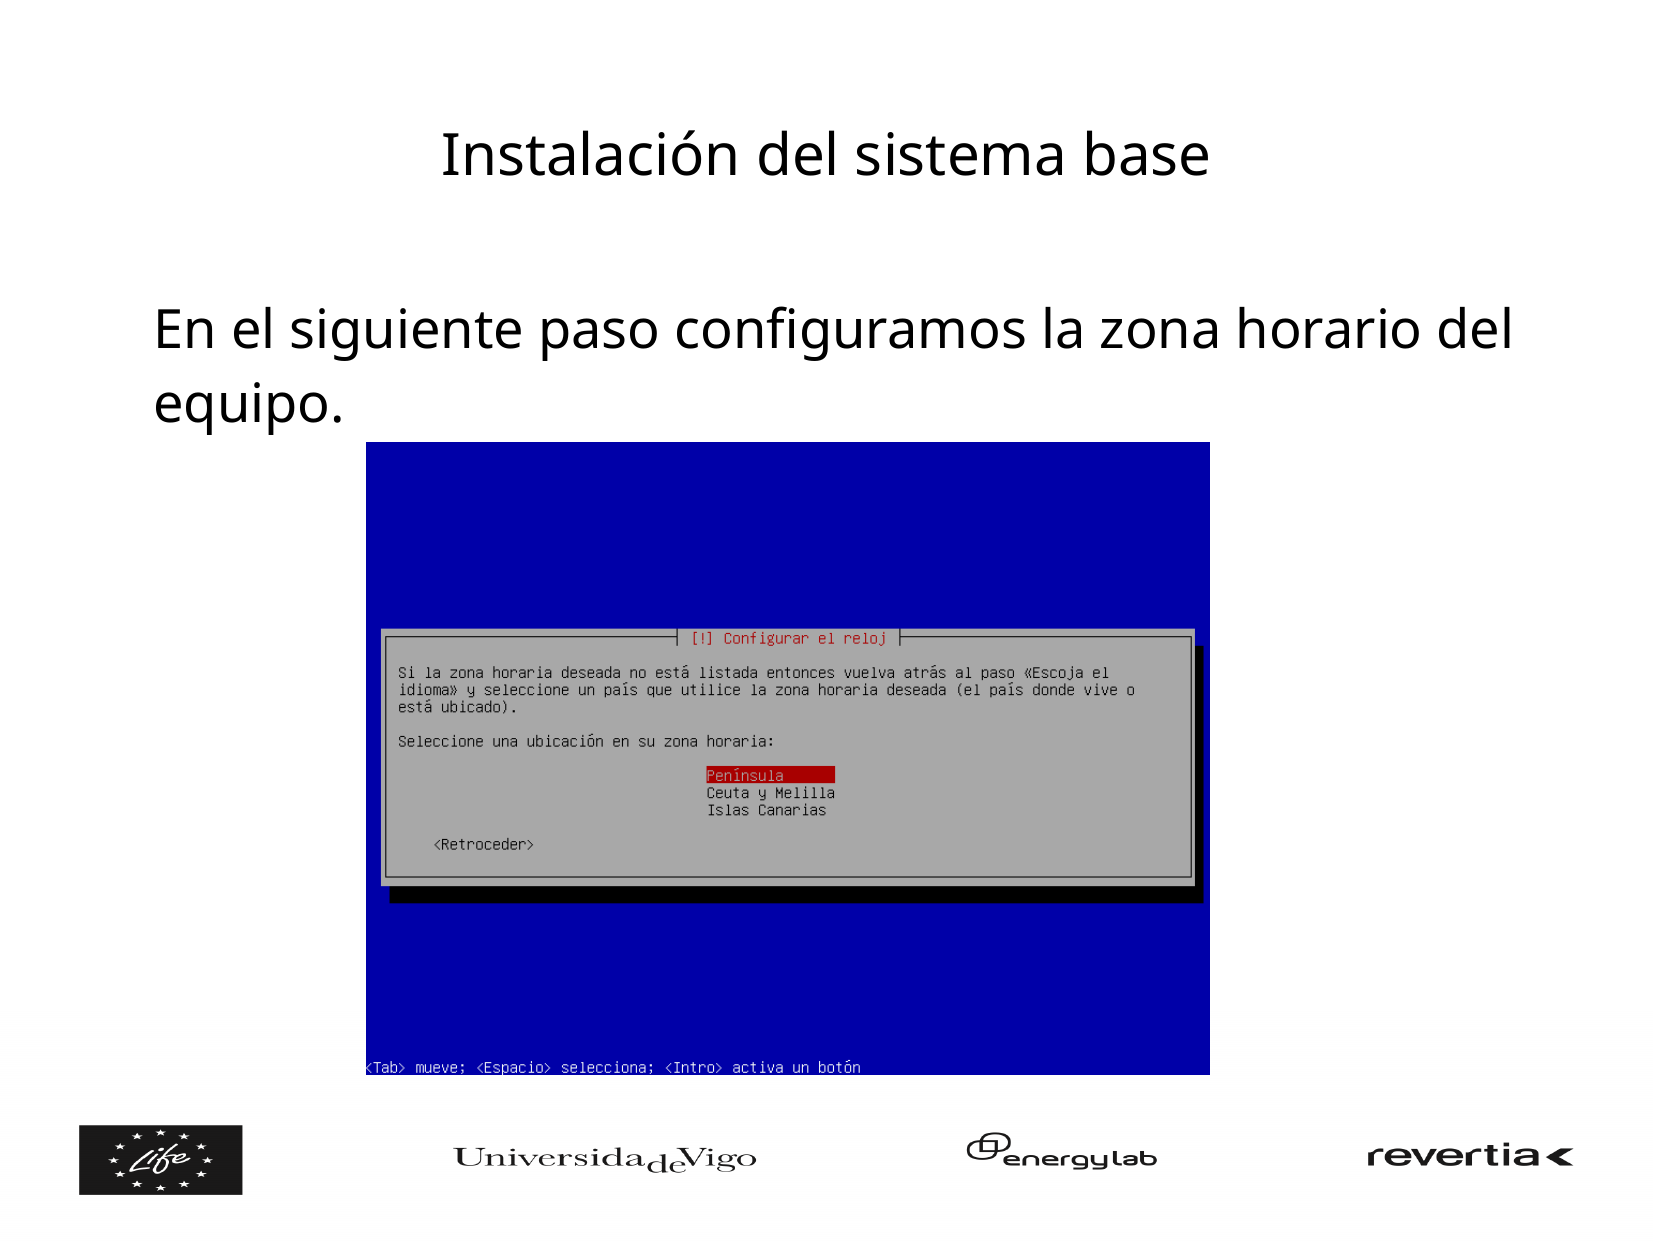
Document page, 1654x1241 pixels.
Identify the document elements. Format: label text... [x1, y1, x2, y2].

picture [0, 442, 1654, 1241]
title Instalación del sistema base [82, 49, 1571, 257]
list En el siguiente paso configuramos la zona horario del equipo. [82, 290, 1571, 1010]
